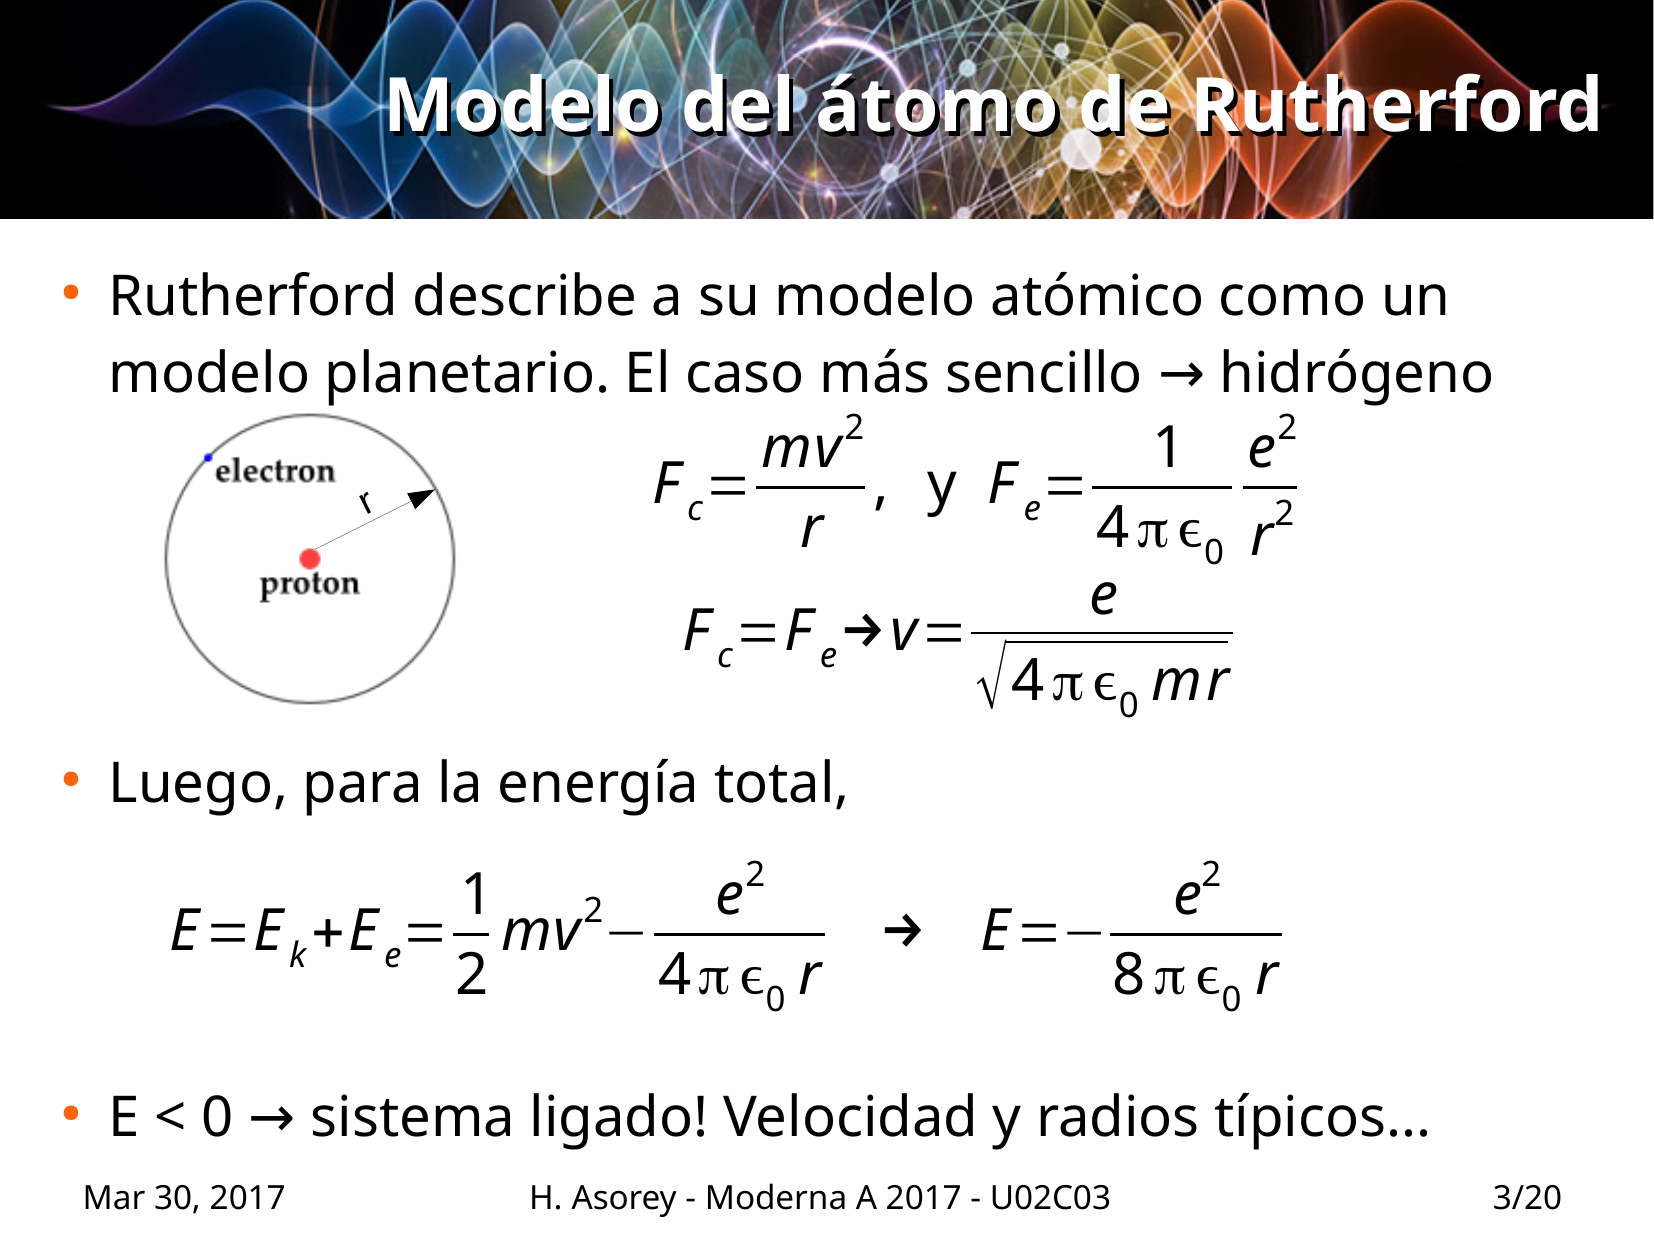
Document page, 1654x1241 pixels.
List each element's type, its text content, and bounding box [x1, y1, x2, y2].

picture [0, 0, 1654, 219]
list Rutherford describe a su modelo atómico como un modelo planetario. El caso más sencillo → hidrógeno Luego, para la energía total, E < 0 → sistema ligado! Velocidad y radios típicos... [45, 255, 1606, 1156]
picture [155, 404, 466, 715]
chart [161, 851, 1291, 1021]
chart [645, 405, 1307, 726]
title Modelo del átomo de Rutherford [45, 15, 1606, 191]
